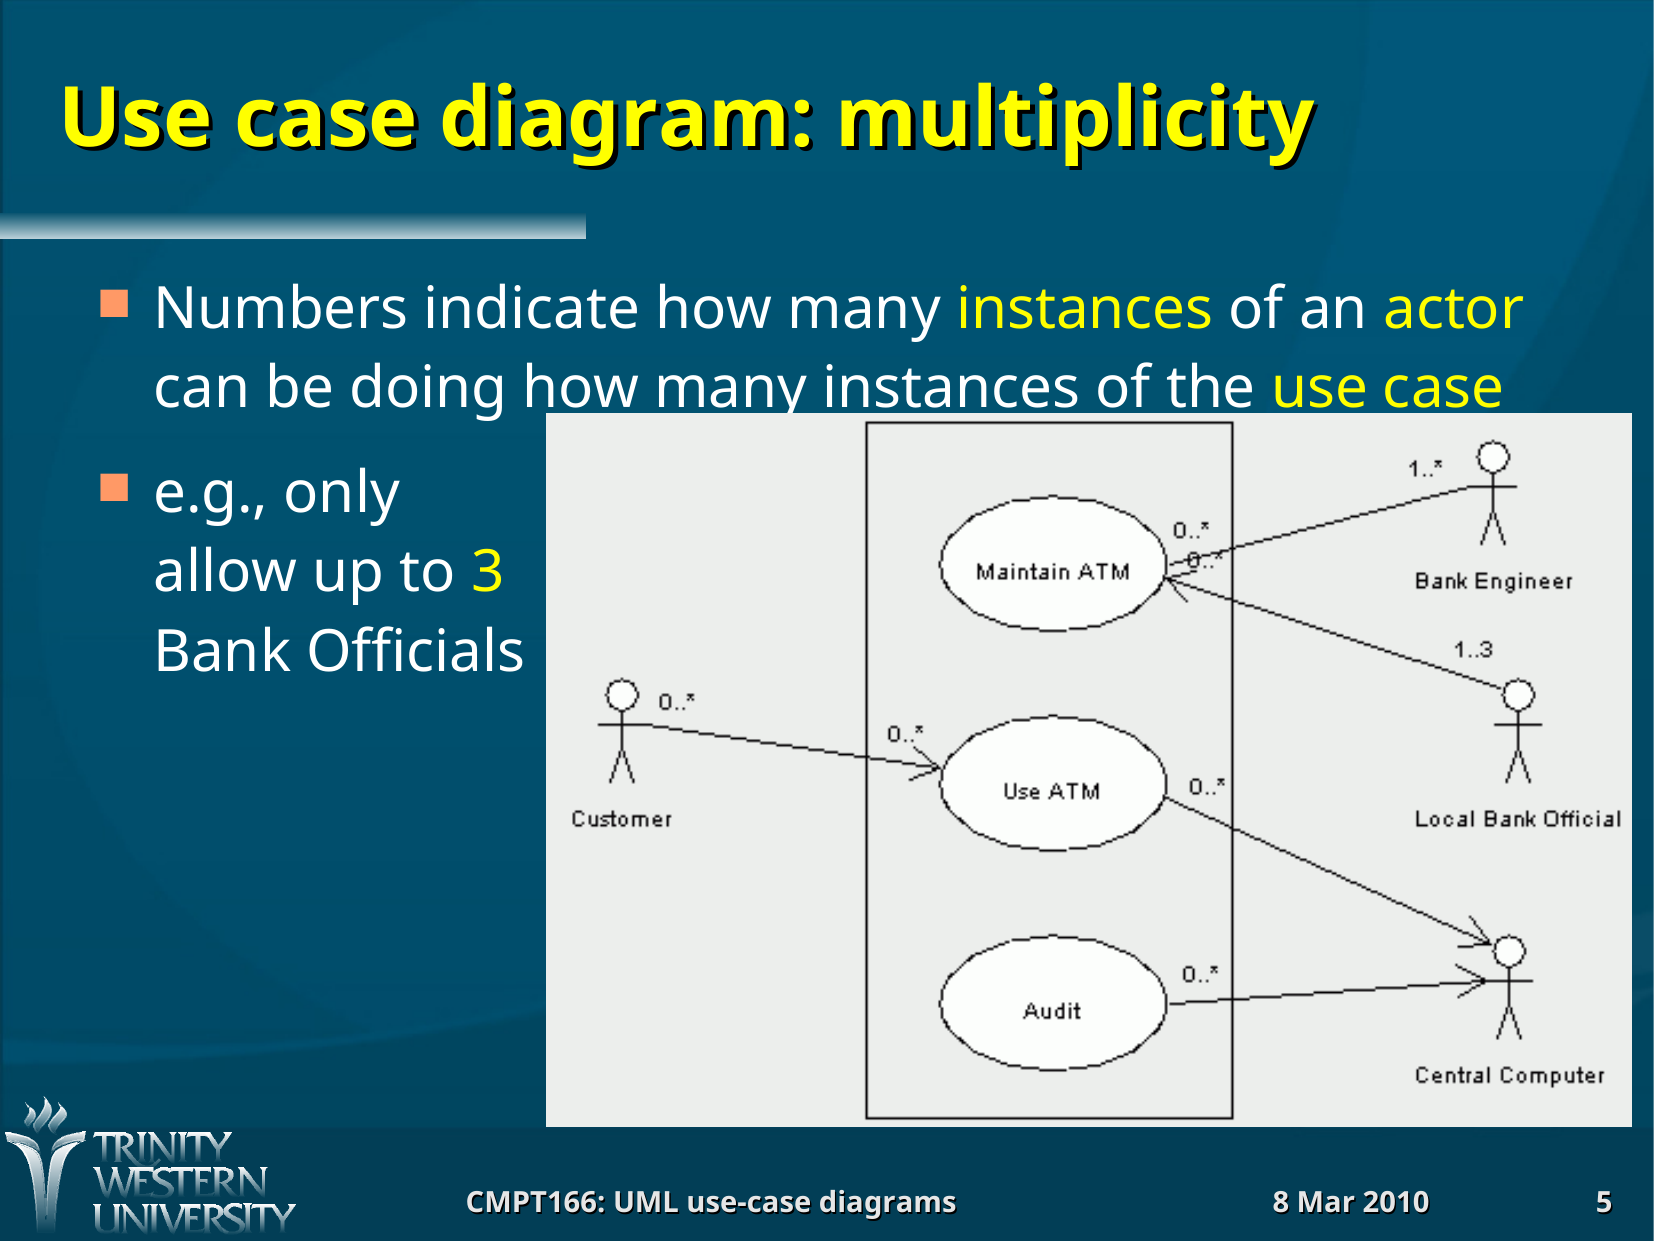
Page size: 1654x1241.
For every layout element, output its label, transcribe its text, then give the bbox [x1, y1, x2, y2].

list Numbers indicate how many instances of an actor can be doing how many instances of the use case e.g., only allow up to 3 Bank Officials [82, 266, 1571, 699]
picture [547, 413, 1654, 1126]
picture [38, 1227, 54, 1232]
title Use case diagram: multiplicity [59, 27, 1548, 201]
